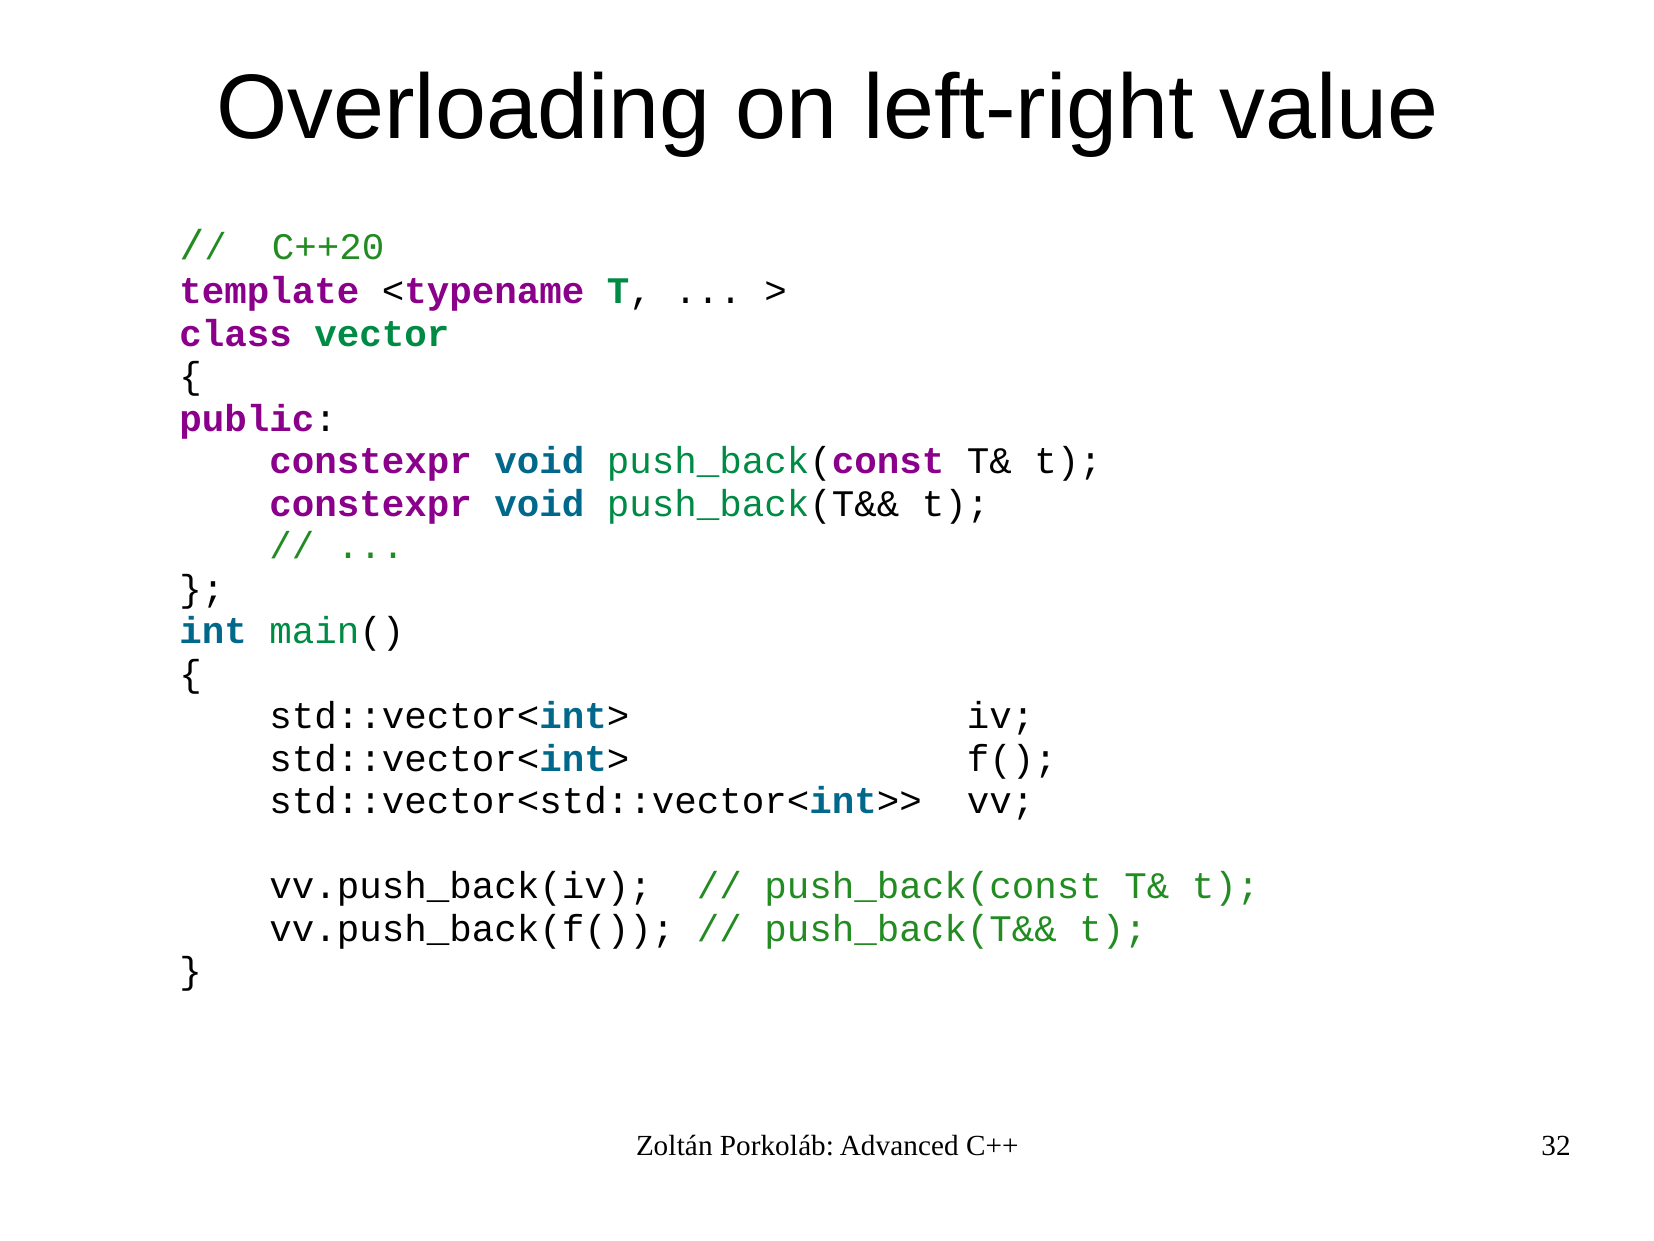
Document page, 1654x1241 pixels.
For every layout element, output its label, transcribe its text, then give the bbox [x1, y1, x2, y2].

list // C++20 template <typename T, ... > class vector { public: constexpr void push_back(const T& t); constexpr void push_back(T&& t); // ... }; int main() { std::vector<int> iv; std::vector<int> f(); std::vector<std::vector<int>> vv; vv.push_back(iv); // push_back(const T& t); vv.push_back(f()); // push_back(T&& t); } [108, 225, 1654, 1081]
title Overloading on left-right value [60, 2, 1598, 211]
